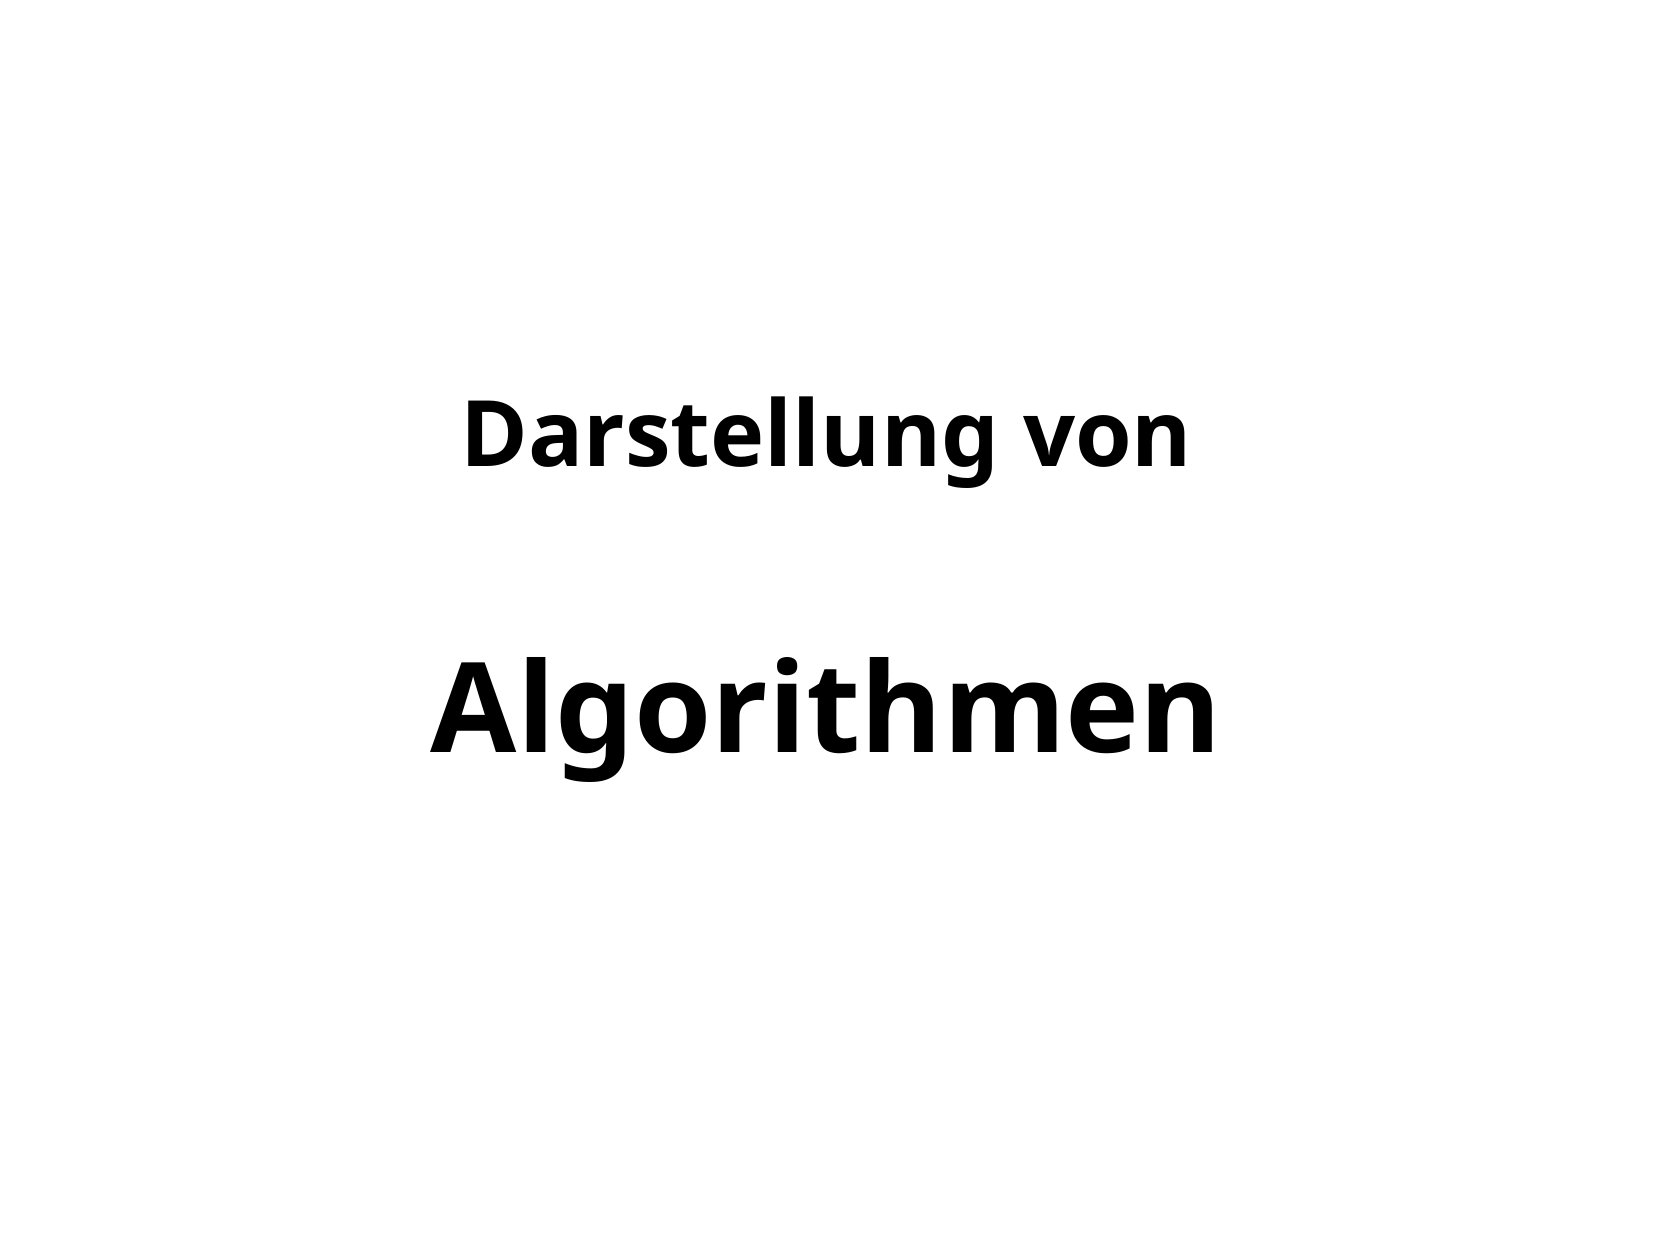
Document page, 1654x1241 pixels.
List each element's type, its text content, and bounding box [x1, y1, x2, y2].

subtitle Darstellung von Algorithmen [23, 35, 1630, 1123]
